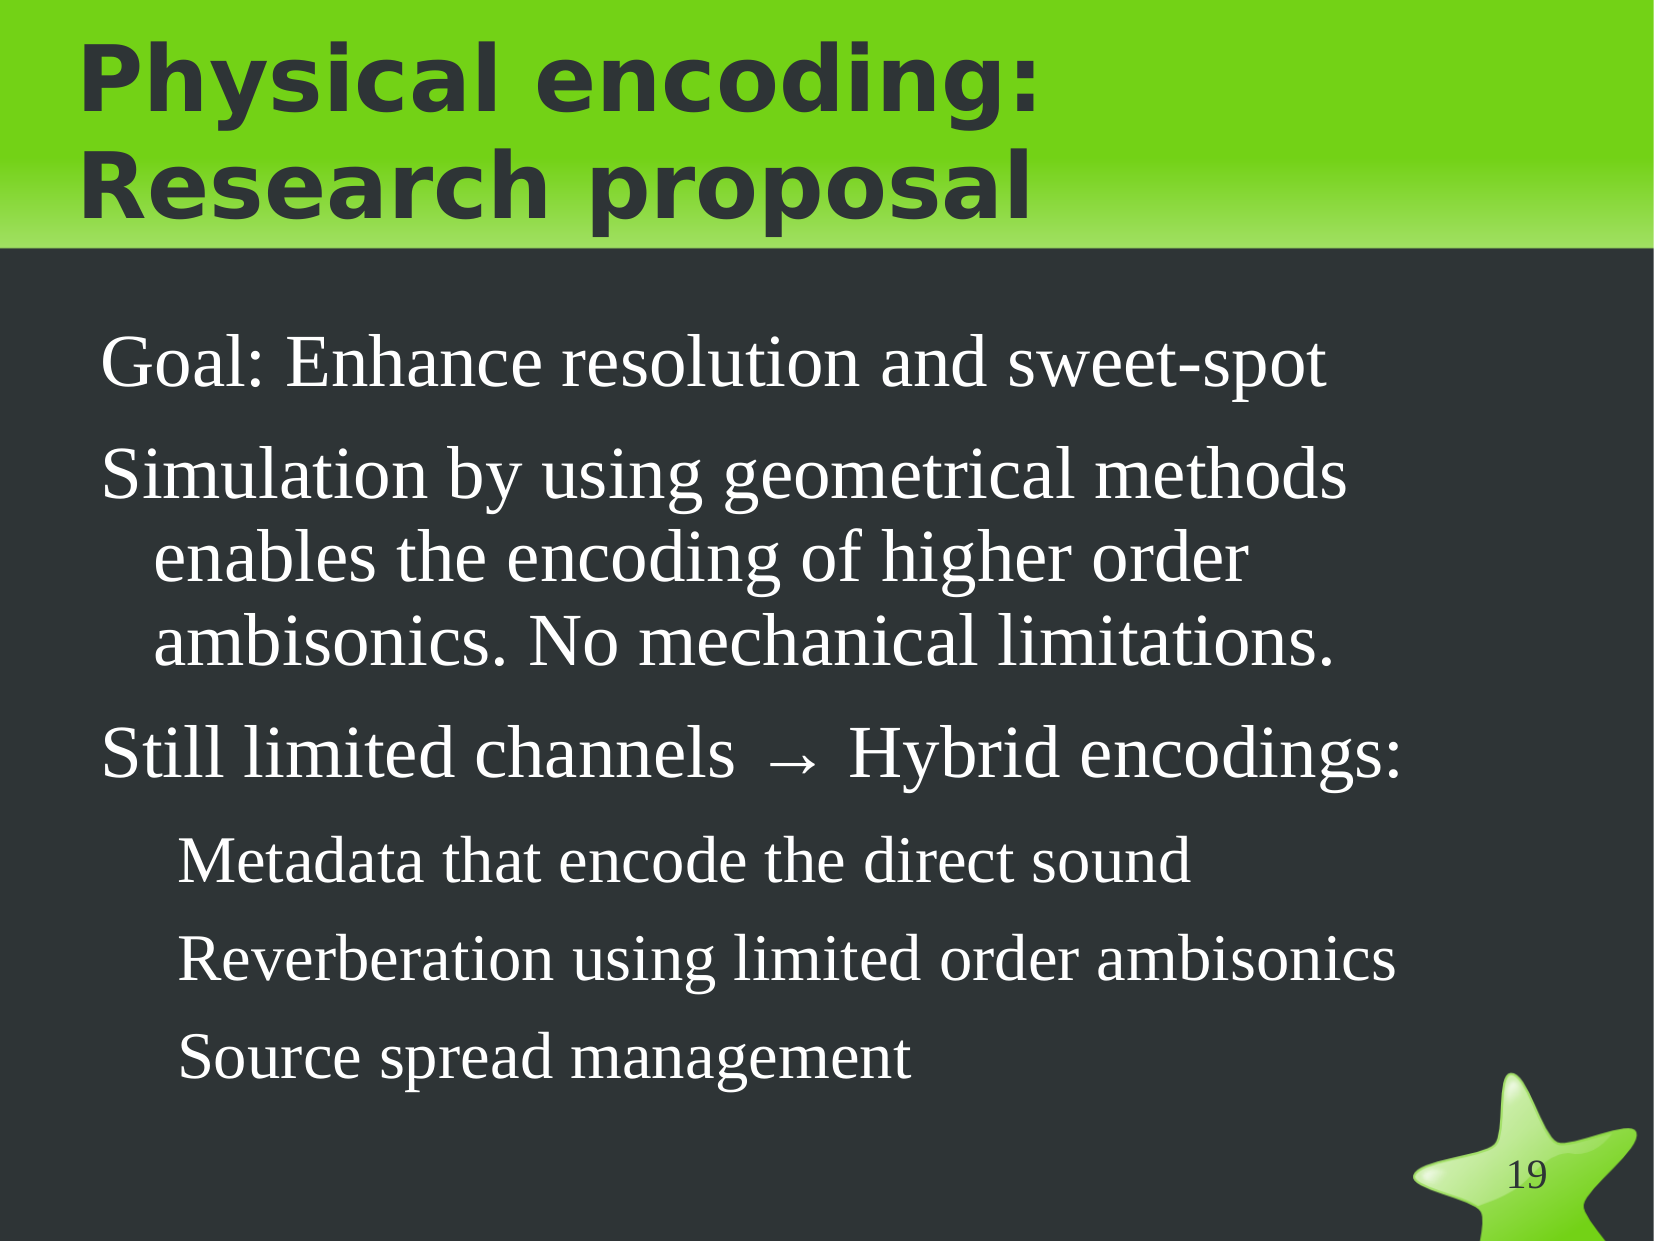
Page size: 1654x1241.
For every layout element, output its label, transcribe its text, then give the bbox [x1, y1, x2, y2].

title Physical encoding: Research proposal [76, 25, 1565, 240]
list Goal: Enhance resolution and sweet-spot Simulation by using geometrical methods enables the encoding of higher order ambisonics. No mechanical limitations. Still limited channels → Hybrid encodings: Metadata that encode the direct sound Reverberation using limited order ambisonics Source spread management [82, 319, 1571, 1152]
picture [0, 0, 1654, 1241]
